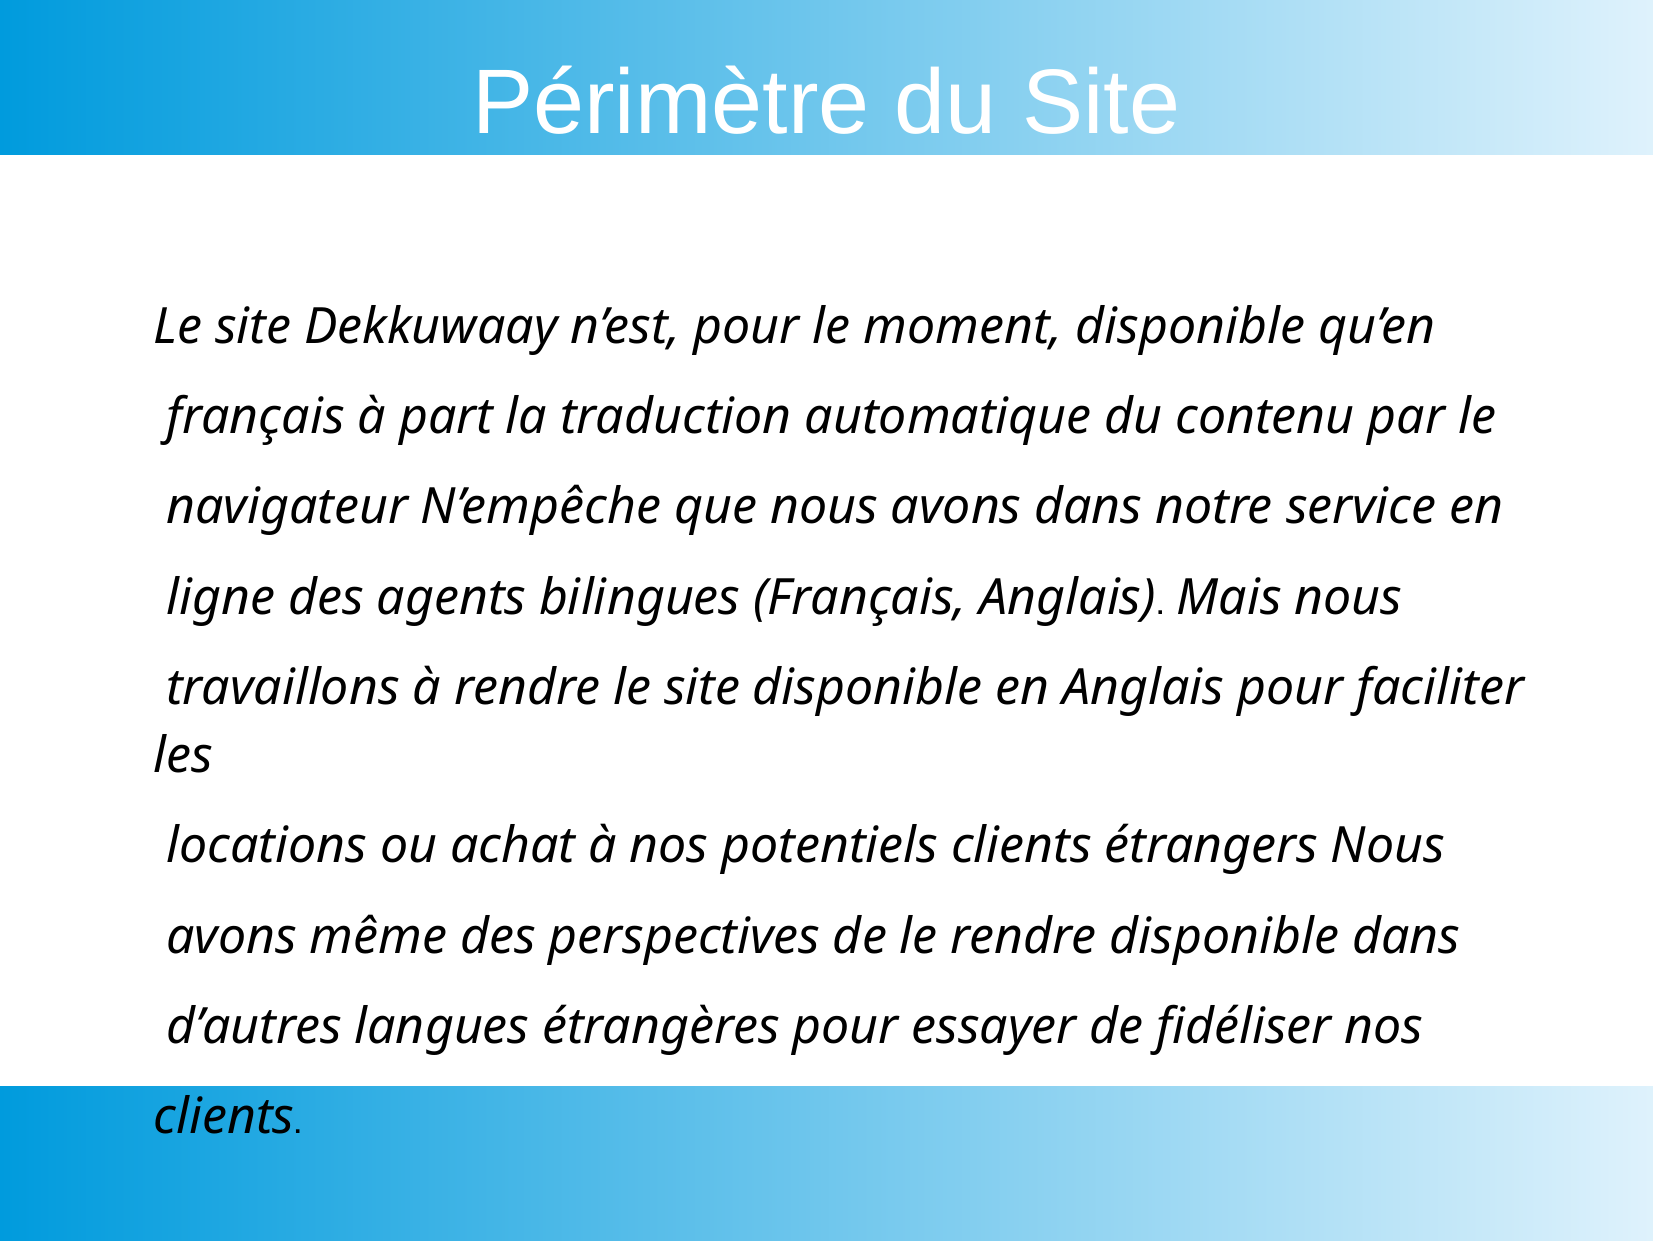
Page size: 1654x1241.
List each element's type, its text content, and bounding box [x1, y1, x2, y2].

list Le site Dekkuwaay n’est, pour le moment, disponible qu’en français à part la traduction automatique du contenu par le navigateur N’empêche que nous avons dans notre service en ligne des agents bilingues (Français, Anglais). Mais nous travaillons à rendre le site disponible en Anglais pour faciliter les locations ou achat à nos potentiels clients étrangers Nous avons même des perspectives de le rendre disponible dans d’autres langues étrangères pour essayer de fidéliser nos clients. [82, 290, 1571, 1010]
title Périmètre du Site [82, 49, 1571, 155]
